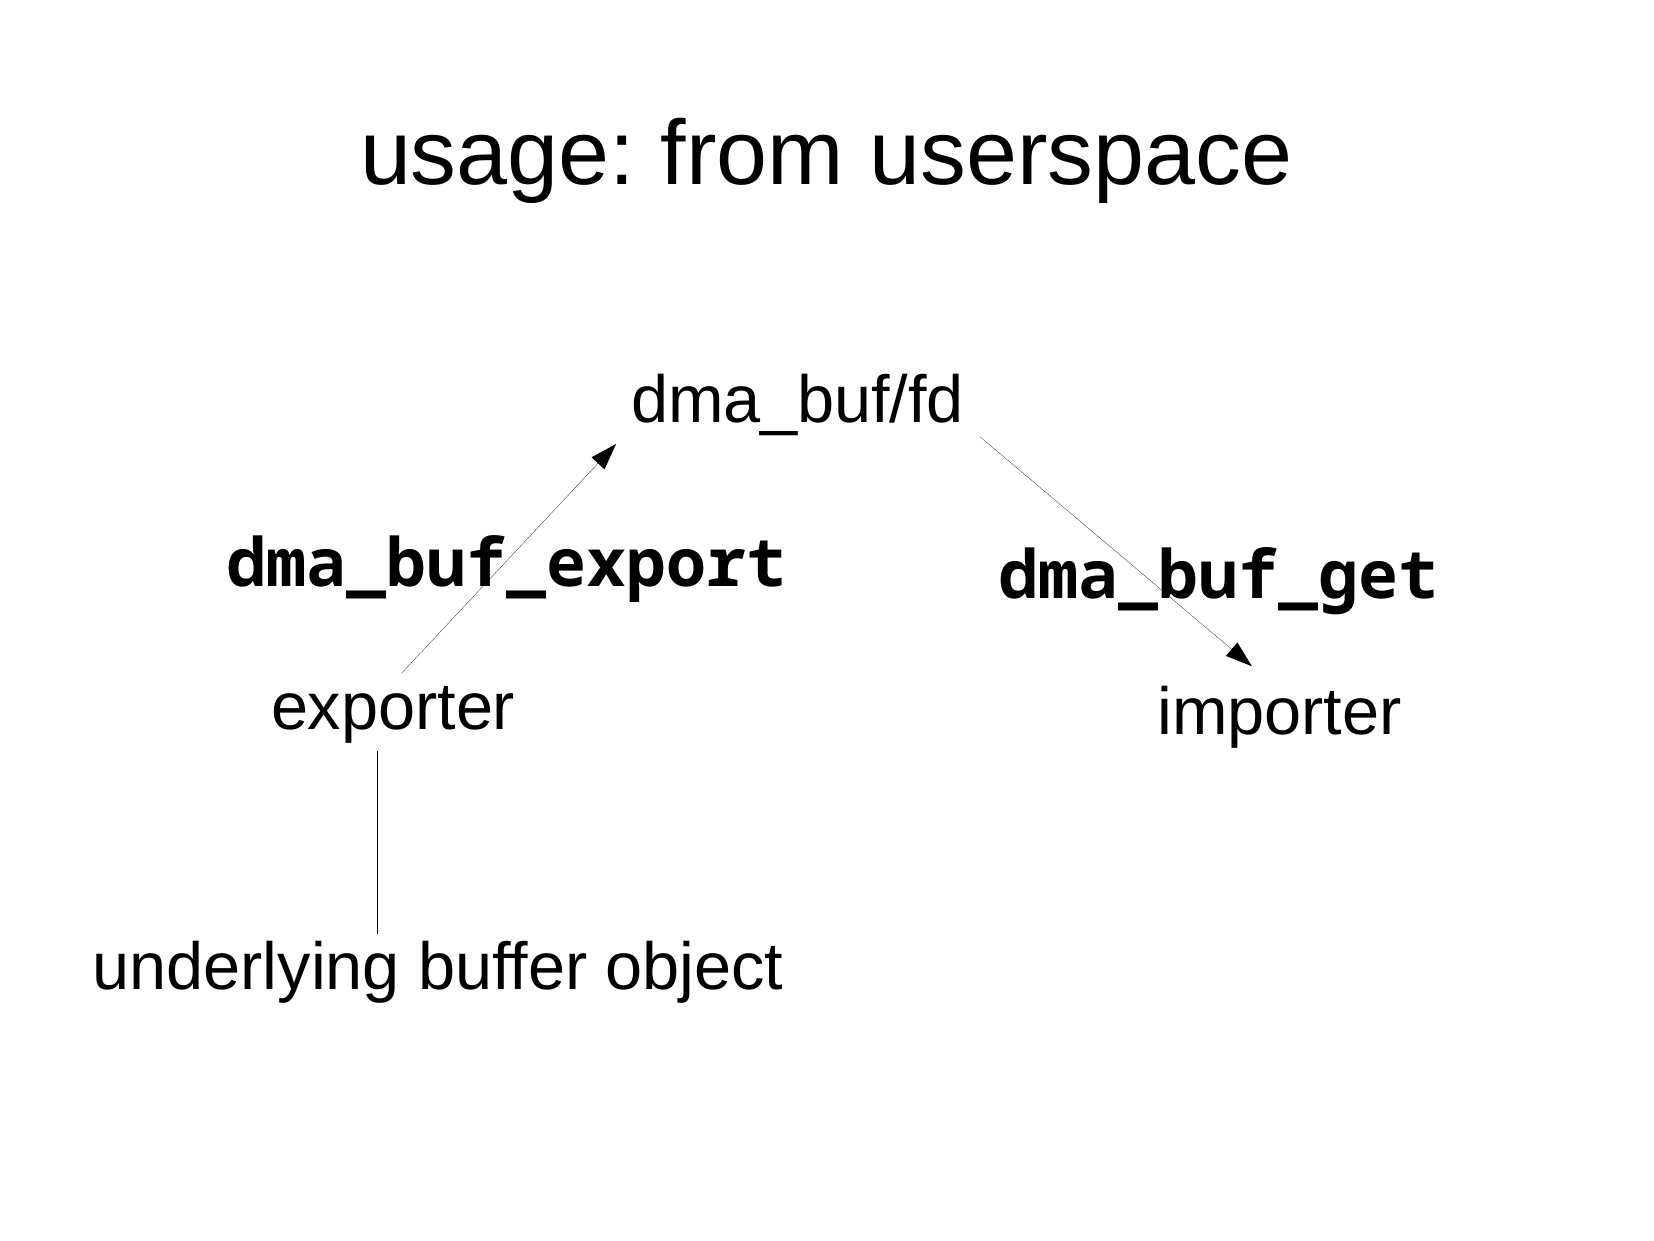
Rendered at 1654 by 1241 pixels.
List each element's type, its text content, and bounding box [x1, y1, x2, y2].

text_box exporter [256, 661, 532, 752]
text_box dma_buf_export [211, 507, 804, 600]
text_box dma_buf_get [983, 519, 1453, 612]
text_box dma_buf/fd [616, 354, 981, 444]
text_box underlying buffer object [78, 921, 802, 1011]
title usage: from userspace [82, 49, 1571, 257]
text_box importer [1142, 666, 1418, 756]
